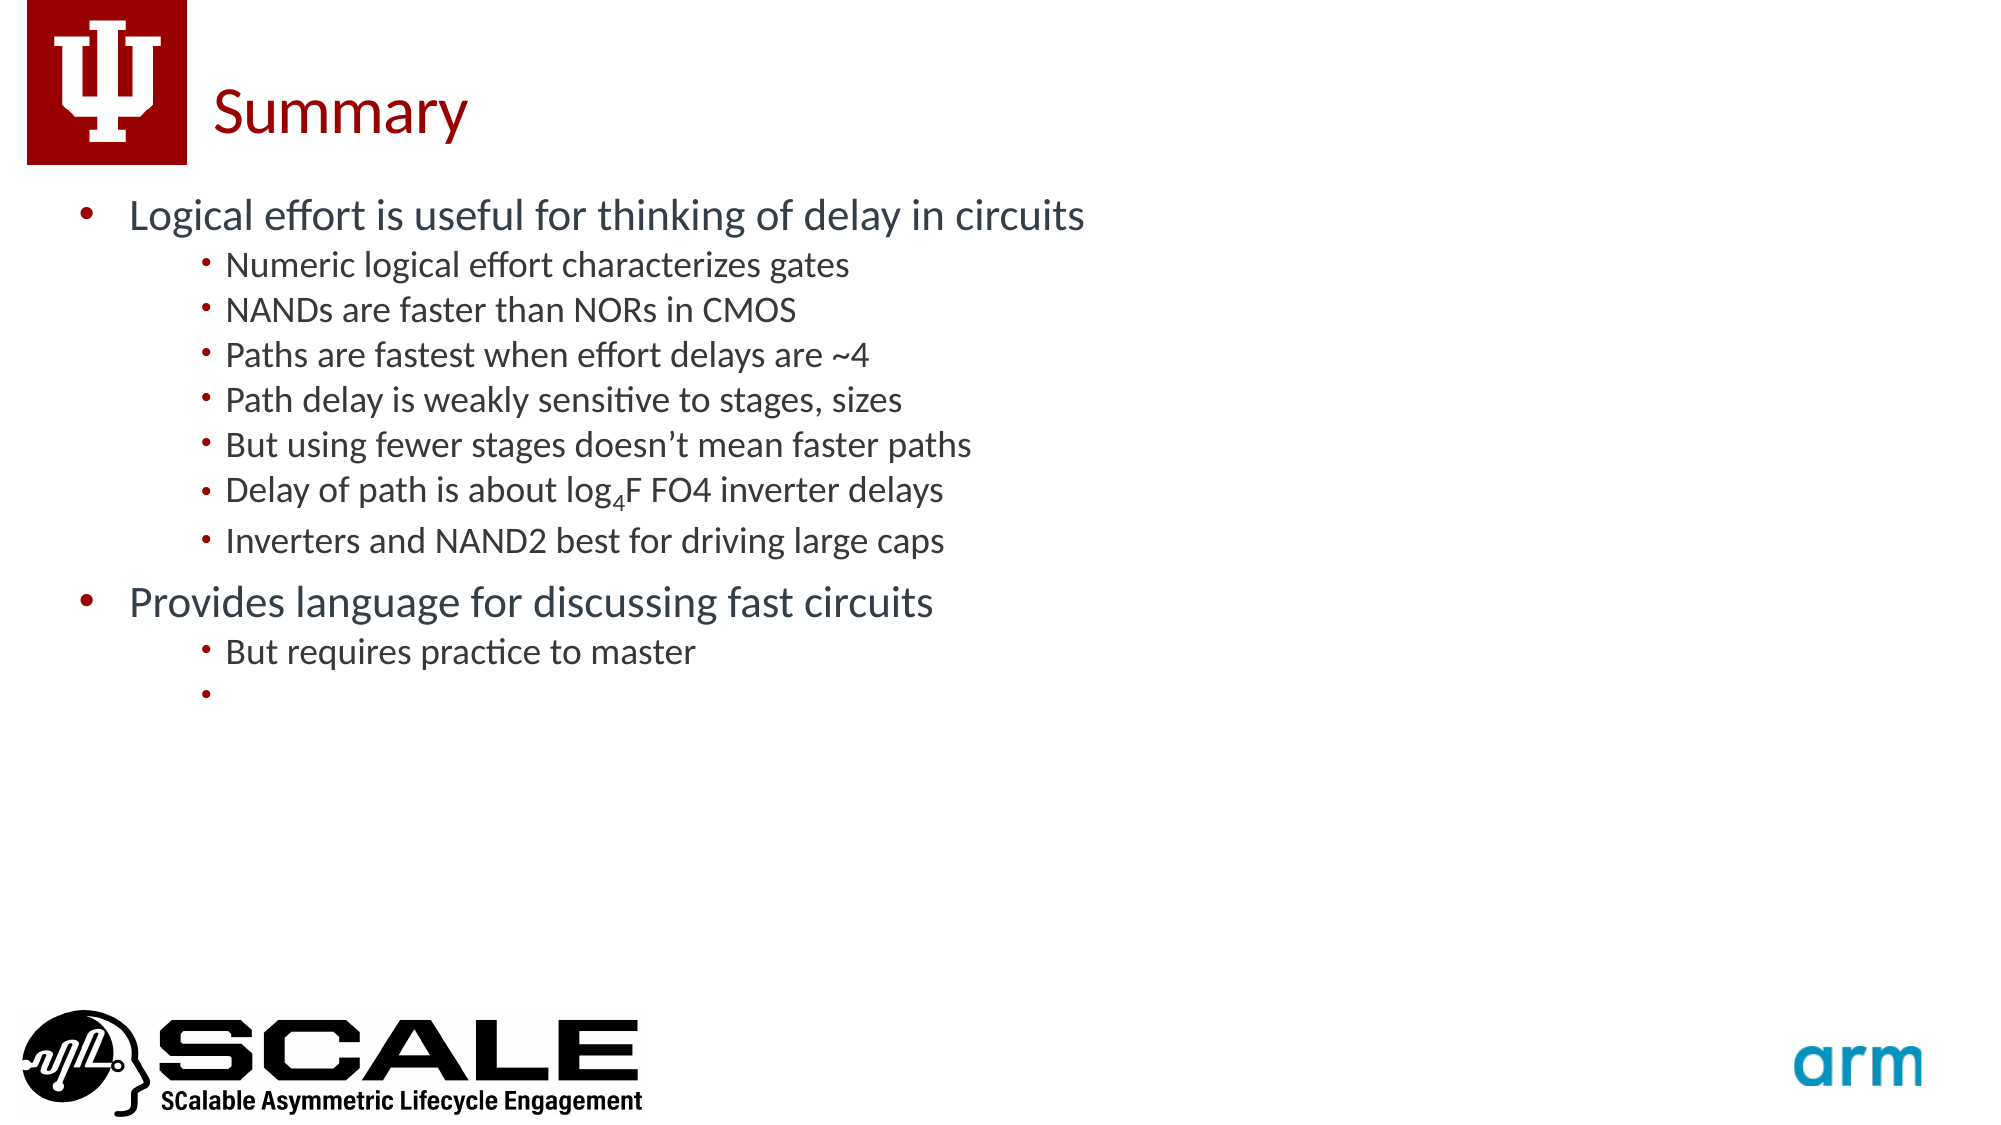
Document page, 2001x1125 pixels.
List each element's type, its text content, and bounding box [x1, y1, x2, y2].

list Logical effort is useful for thinking of delay in circuits Numeric logical effort characterizes gates NANDs are faster than NORs in CMOS Paths are fastest when effort delays are ~4 Path delay is weakly sensitive to stages, sizes But using fewer stages doesn’t mean faster paths Delay of path is about log4F FO4 inverter delays Inverters and NAND2 best for driving large caps Provides language for discussing fast circuits But requires practice to master [78, 185, 1924, 941]
title Summary [213, 78, 1922, 186]
